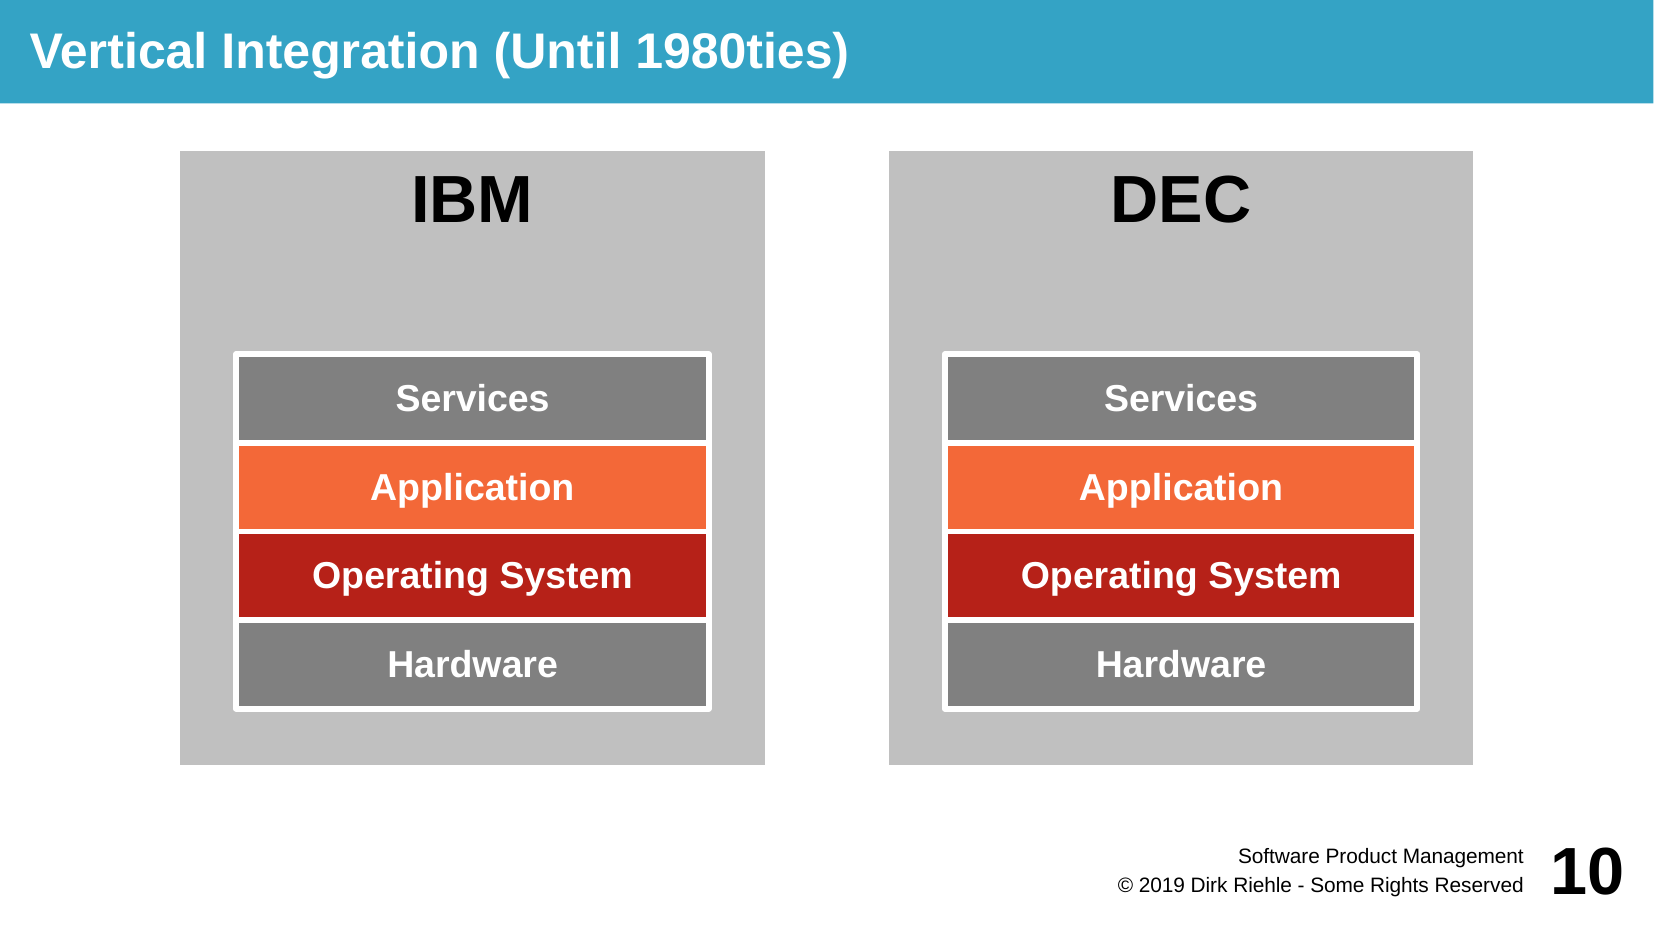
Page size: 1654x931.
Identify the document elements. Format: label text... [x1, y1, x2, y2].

text_box Hardware [944, 621, 1418, 709]
text_box Hardware [236, 621, 709, 709]
text_box IBM [177, 147, 768, 768]
text_box Application [236, 443, 709, 532]
text_box Operating System [944, 532, 1418, 621]
text_box Services [944, 354, 1418, 443]
text_box Services [236, 354, 709, 443]
title Vertical Integration (Until 1980ties) [0, 0, 1654, 104]
text_box Operating System [236, 532, 709, 621]
text_box Application [944, 443, 1418, 532]
text_box DEC [885, 147, 1477, 768]
